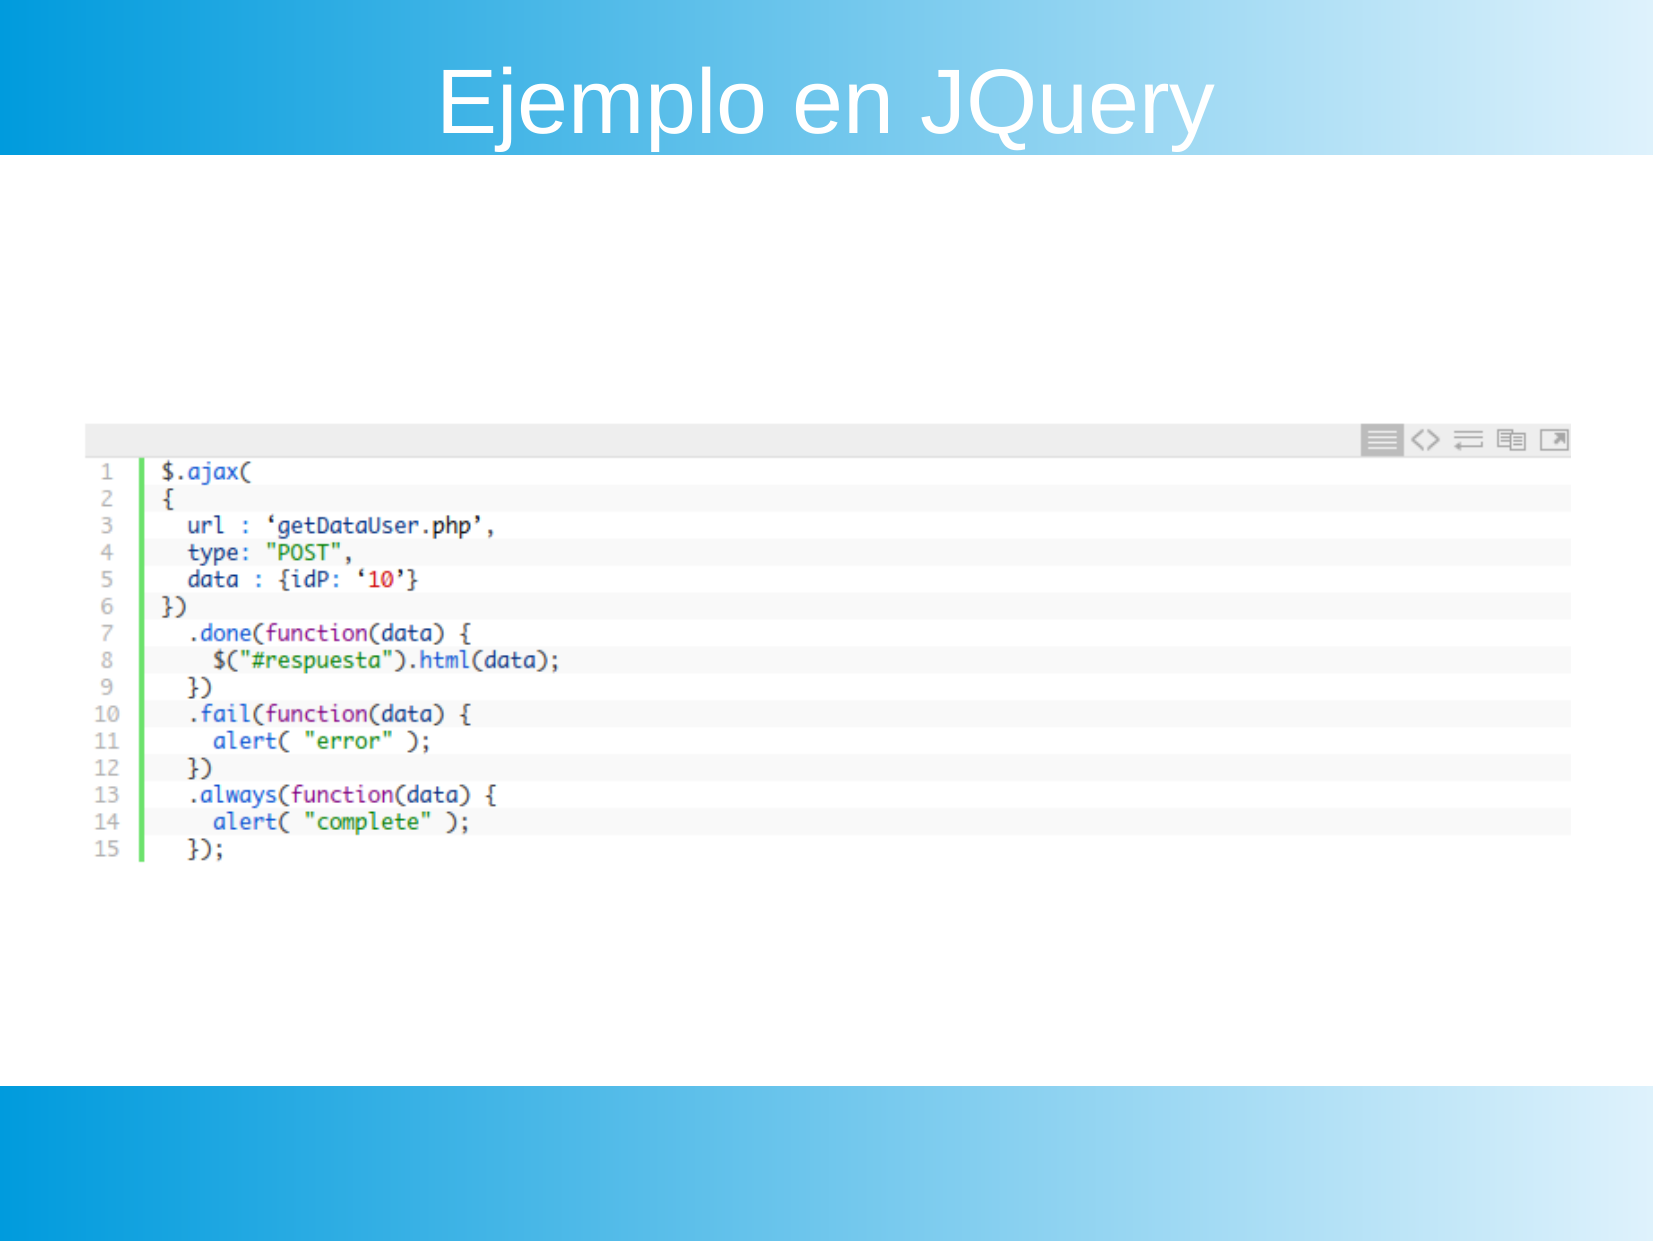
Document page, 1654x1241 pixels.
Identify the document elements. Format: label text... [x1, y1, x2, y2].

picture [82, 417, 1571, 882]
title Ejemplo en JQuery [82, 49, 1571, 155]
